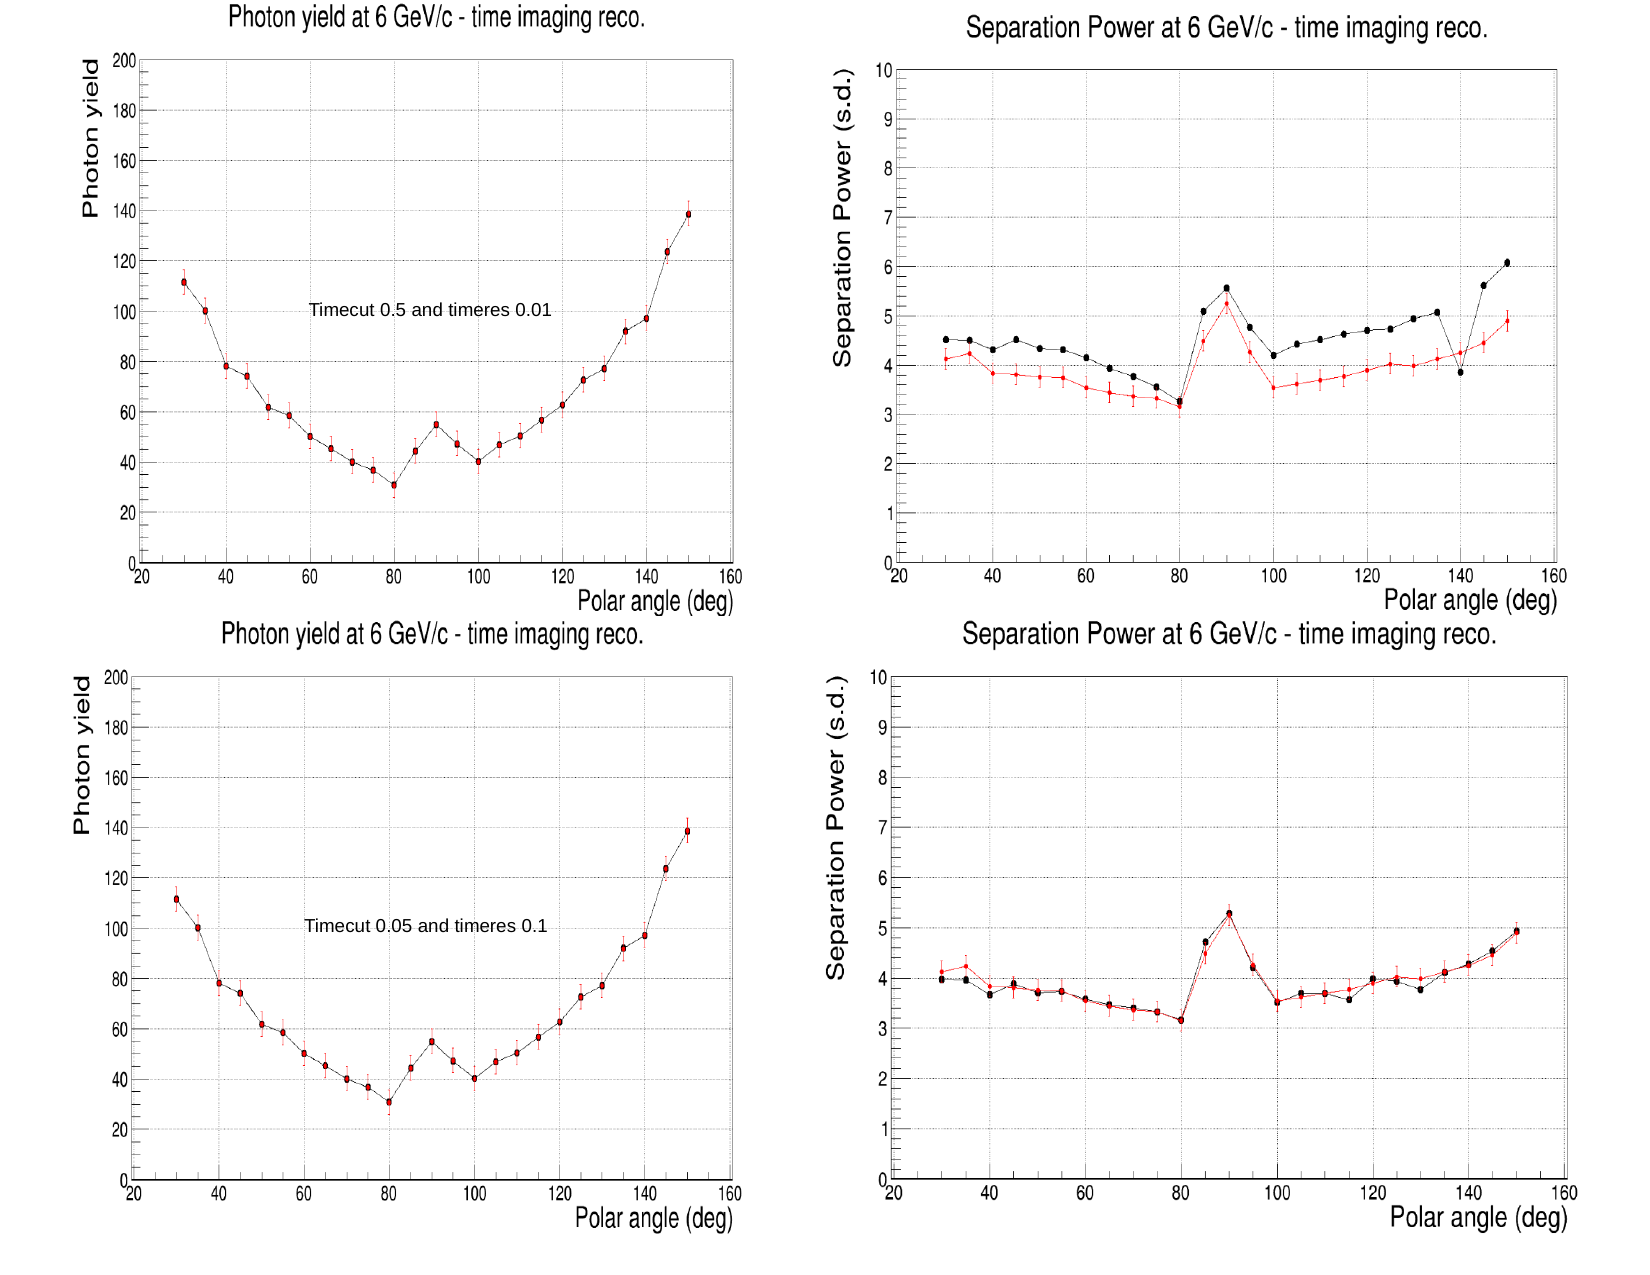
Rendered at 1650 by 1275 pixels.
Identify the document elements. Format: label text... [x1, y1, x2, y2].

text_box Timecut 0.5 and timeres 0.01 [74, 0, 786, 616]
text_box Timecut 0.05 and timeres 0.1 [65, 616, 786, 1234]
picture [814, 10, 1647, 1234]
